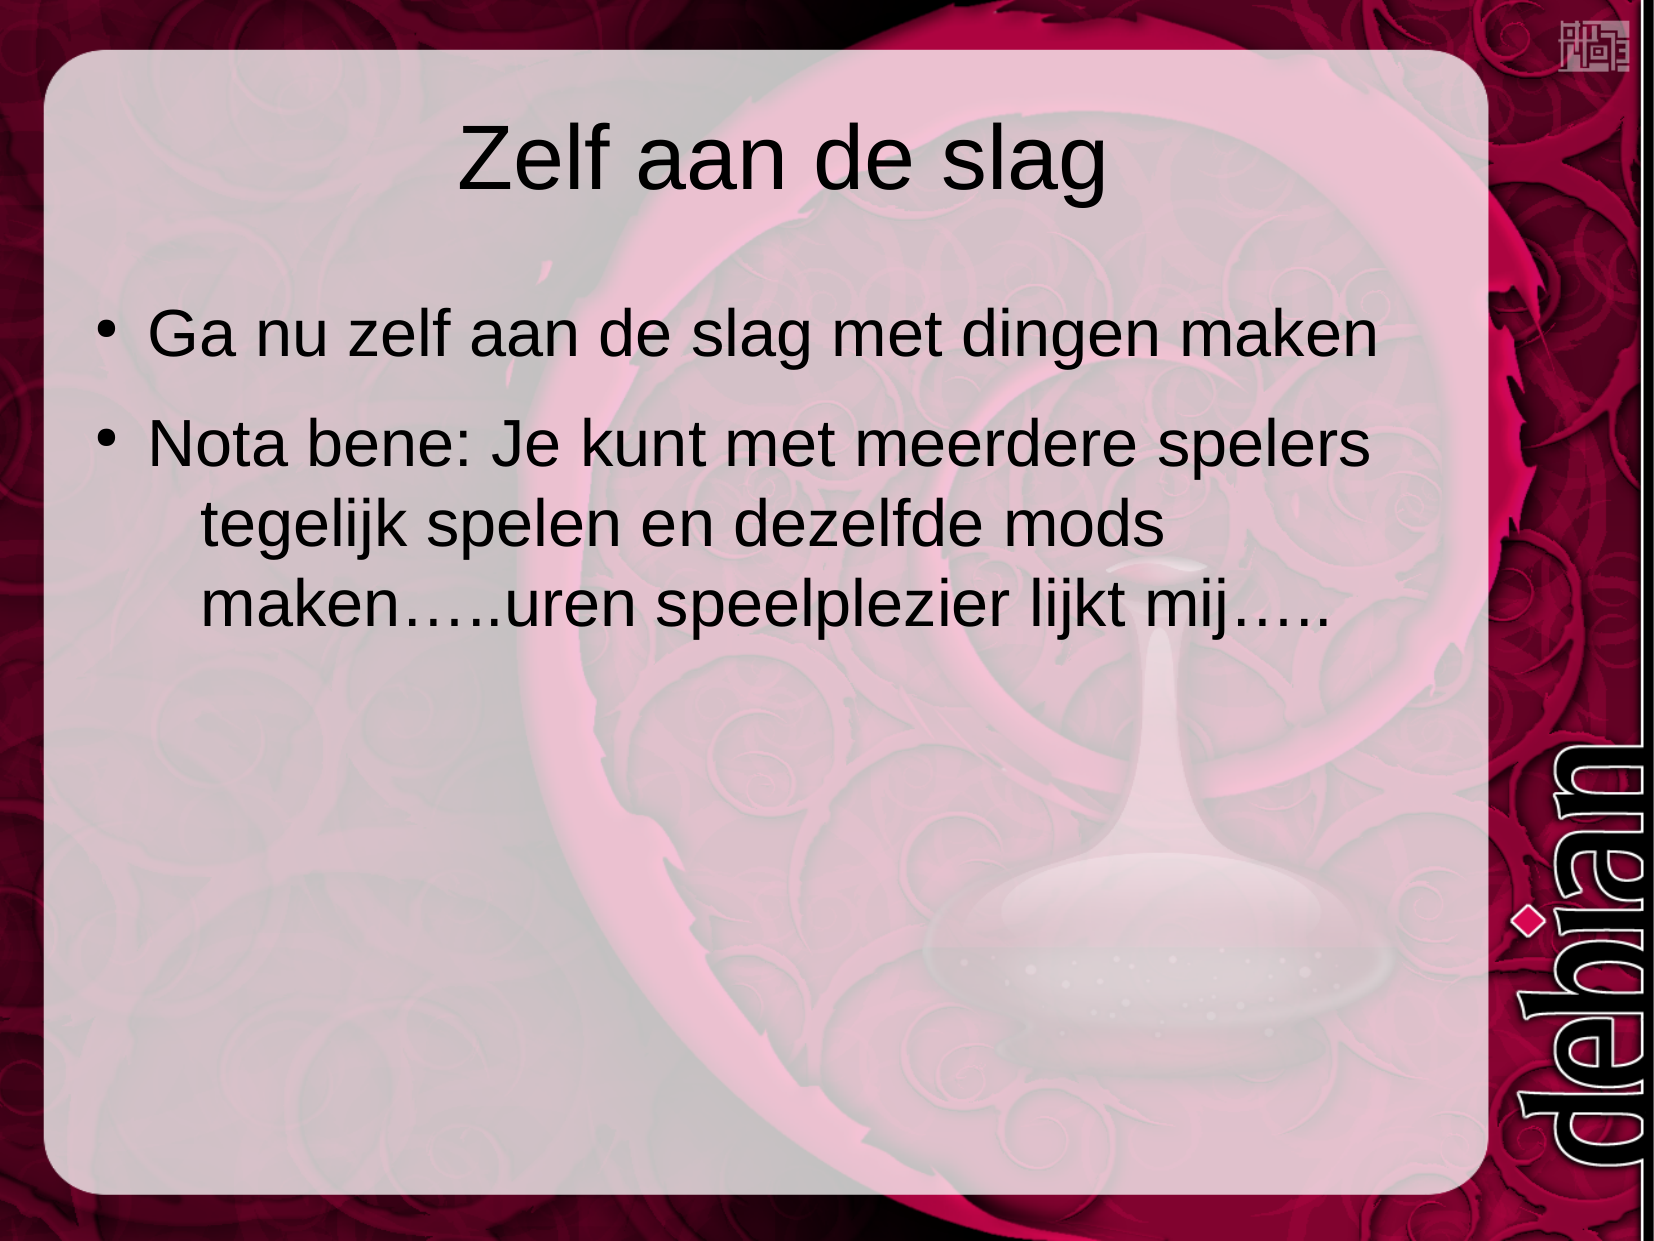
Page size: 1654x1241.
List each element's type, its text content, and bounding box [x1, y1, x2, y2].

list Ga nu zelf aan de slag met dingen maken Nota bene: Je kunt met meerdere spelers tegelijk spelen en dezelfde mods maken…..uren speelplezier lijkt mij….. [59, 290, 1477, 1109]
picture [0, 0, 1654, 1241]
title Zelf aan de slag [59, 49, 1477, 257]
